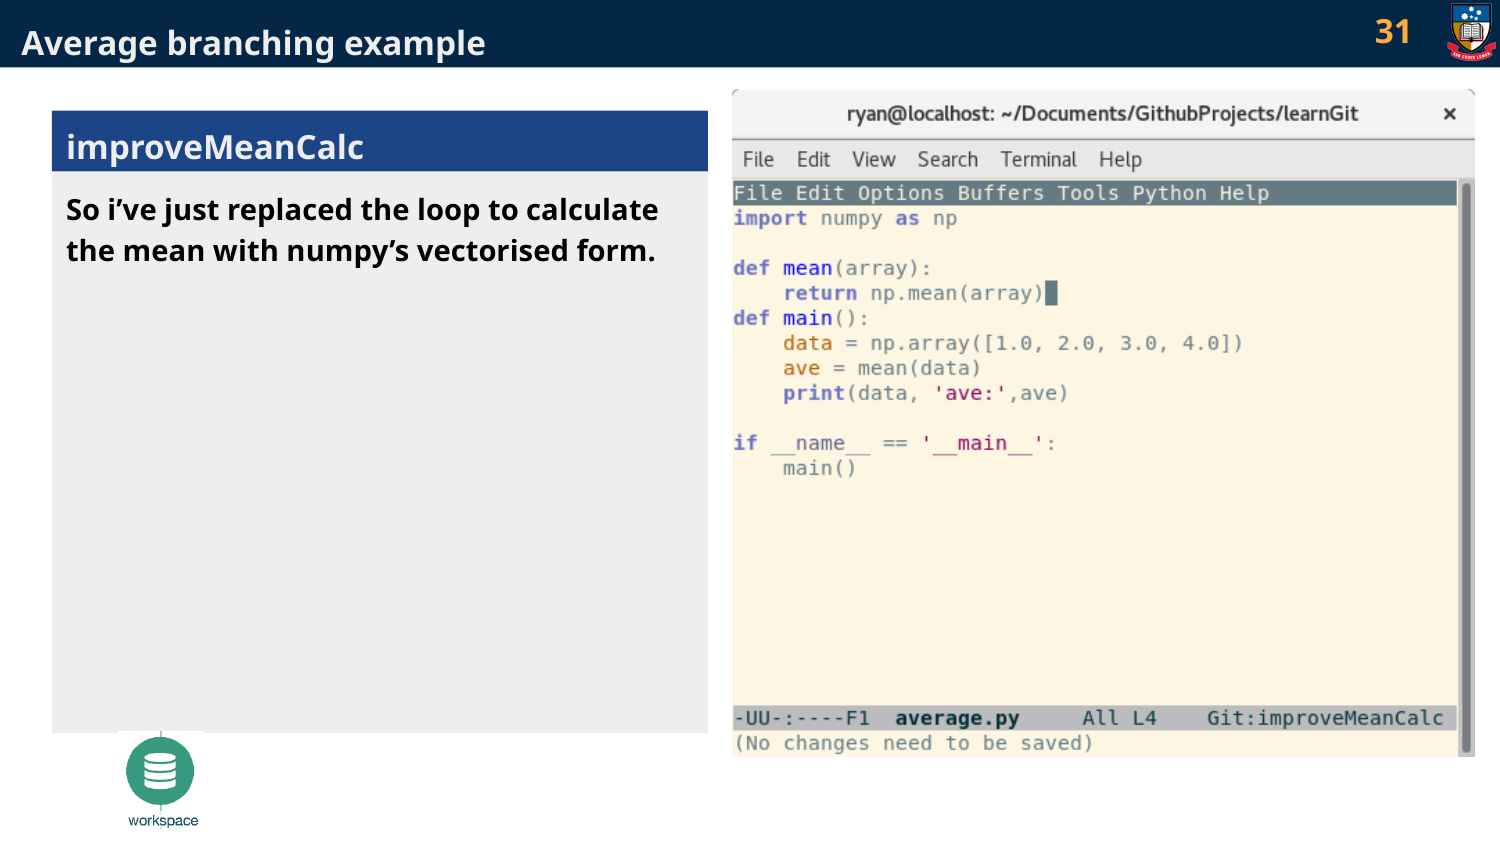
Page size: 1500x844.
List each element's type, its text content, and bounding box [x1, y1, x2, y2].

subtitle Average branching example [6, 1, 728, 63]
picture [1446, 1, 1497, 63]
title improveMeanCalc [51, 110, 708, 171]
picture [118, 731, 204, 830]
picture [732, 89, 1475, 757]
list So i’ve just replaced the loop to calculate the mean with numpy’s vectorised form. [51, 171, 708, 732]
slide_number <number> [1338, 0, 1428, 65]
